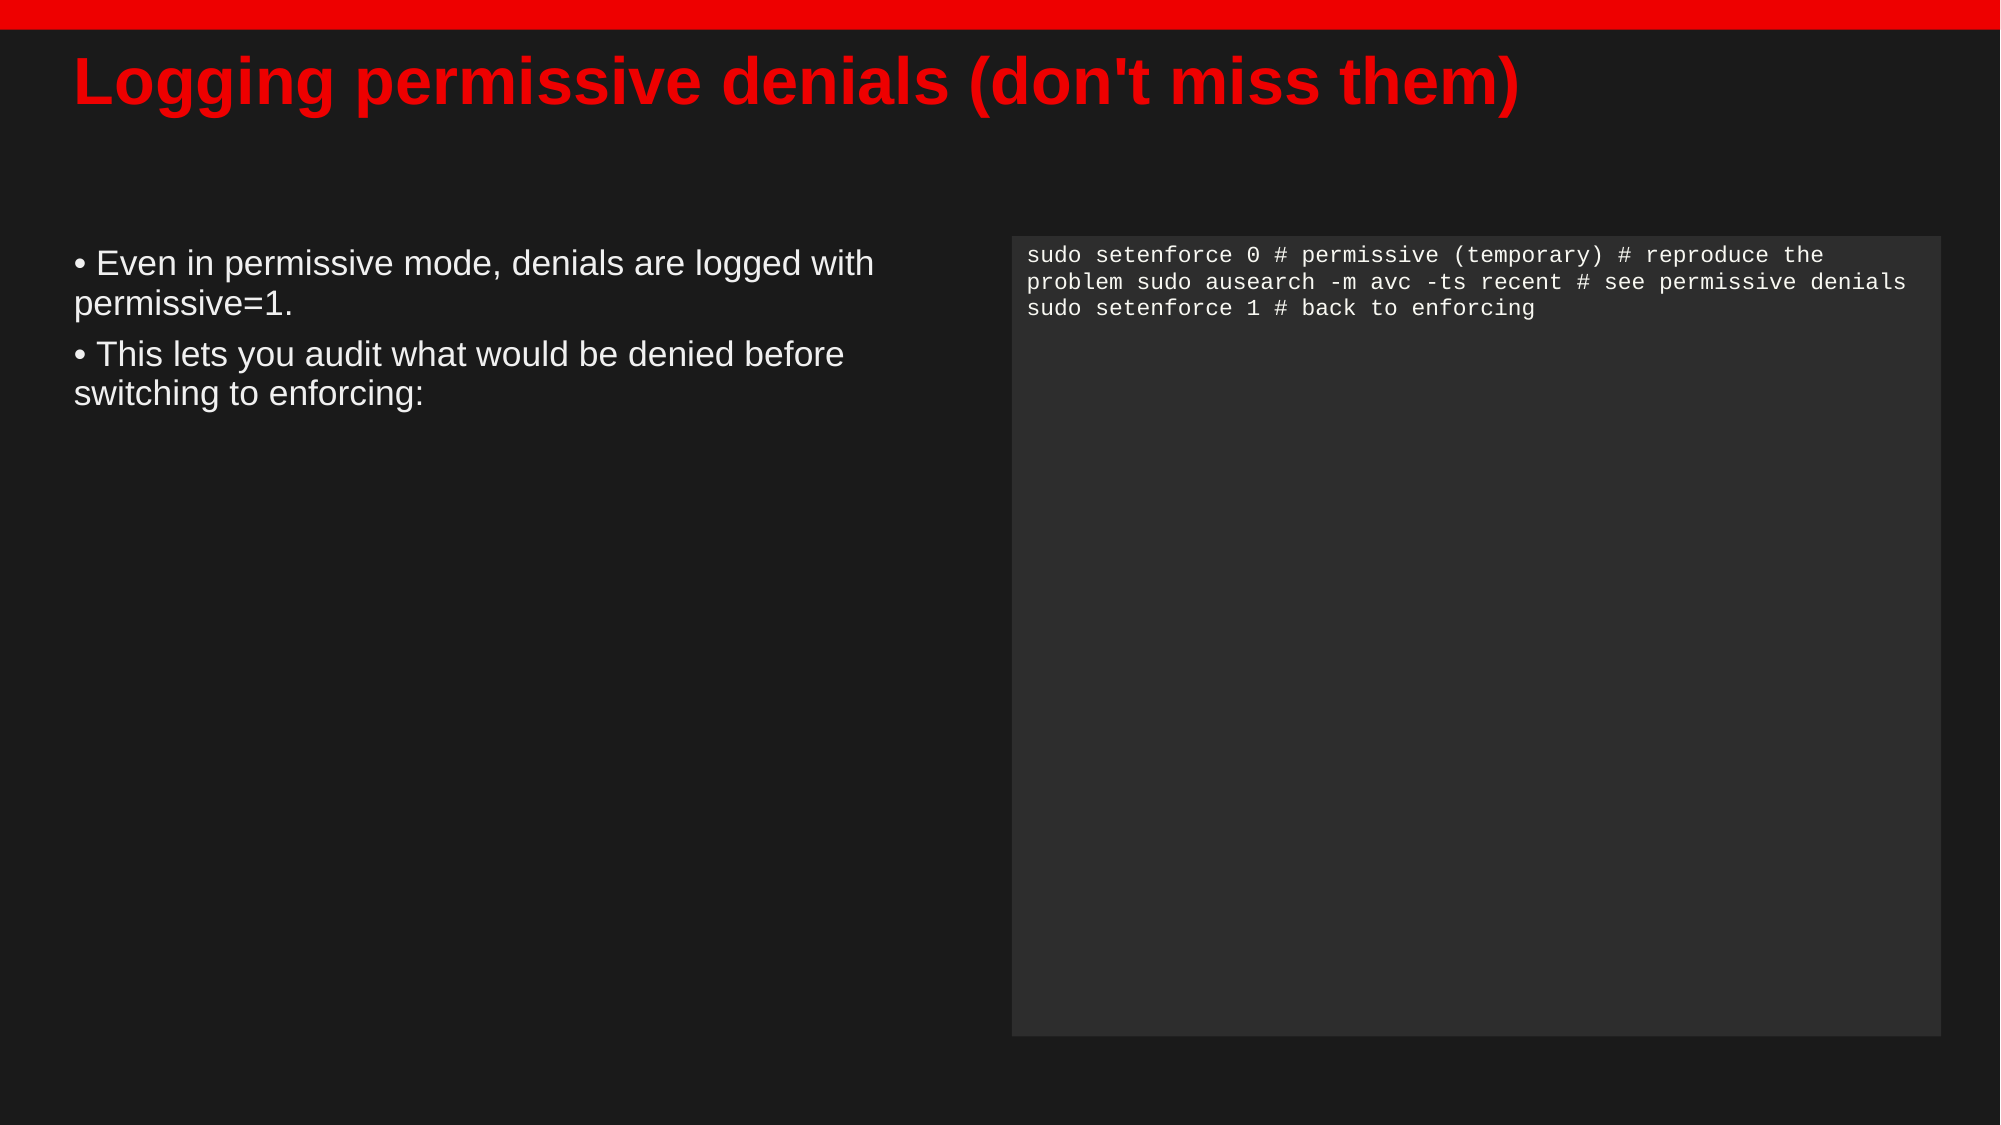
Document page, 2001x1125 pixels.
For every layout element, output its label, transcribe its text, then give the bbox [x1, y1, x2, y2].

text_box • Even in permissive mode, denials are logged with permissive=1. • This lets you audit what would be denied before switching to enforcing: [59, 236, 989, 1037]
text_box Logging permissive denials (don't miss them) [59, 36, 1942, 208]
text_box [0, 0, 2001, 30]
text_box sudo setenforce 0 # permissive (temporary) # reproduce the problem sudo ausearch -m avc -ts recent # see permissive denials sudo setenforce 1 # back to enforcing [1011, 236, 1942, 1037]
